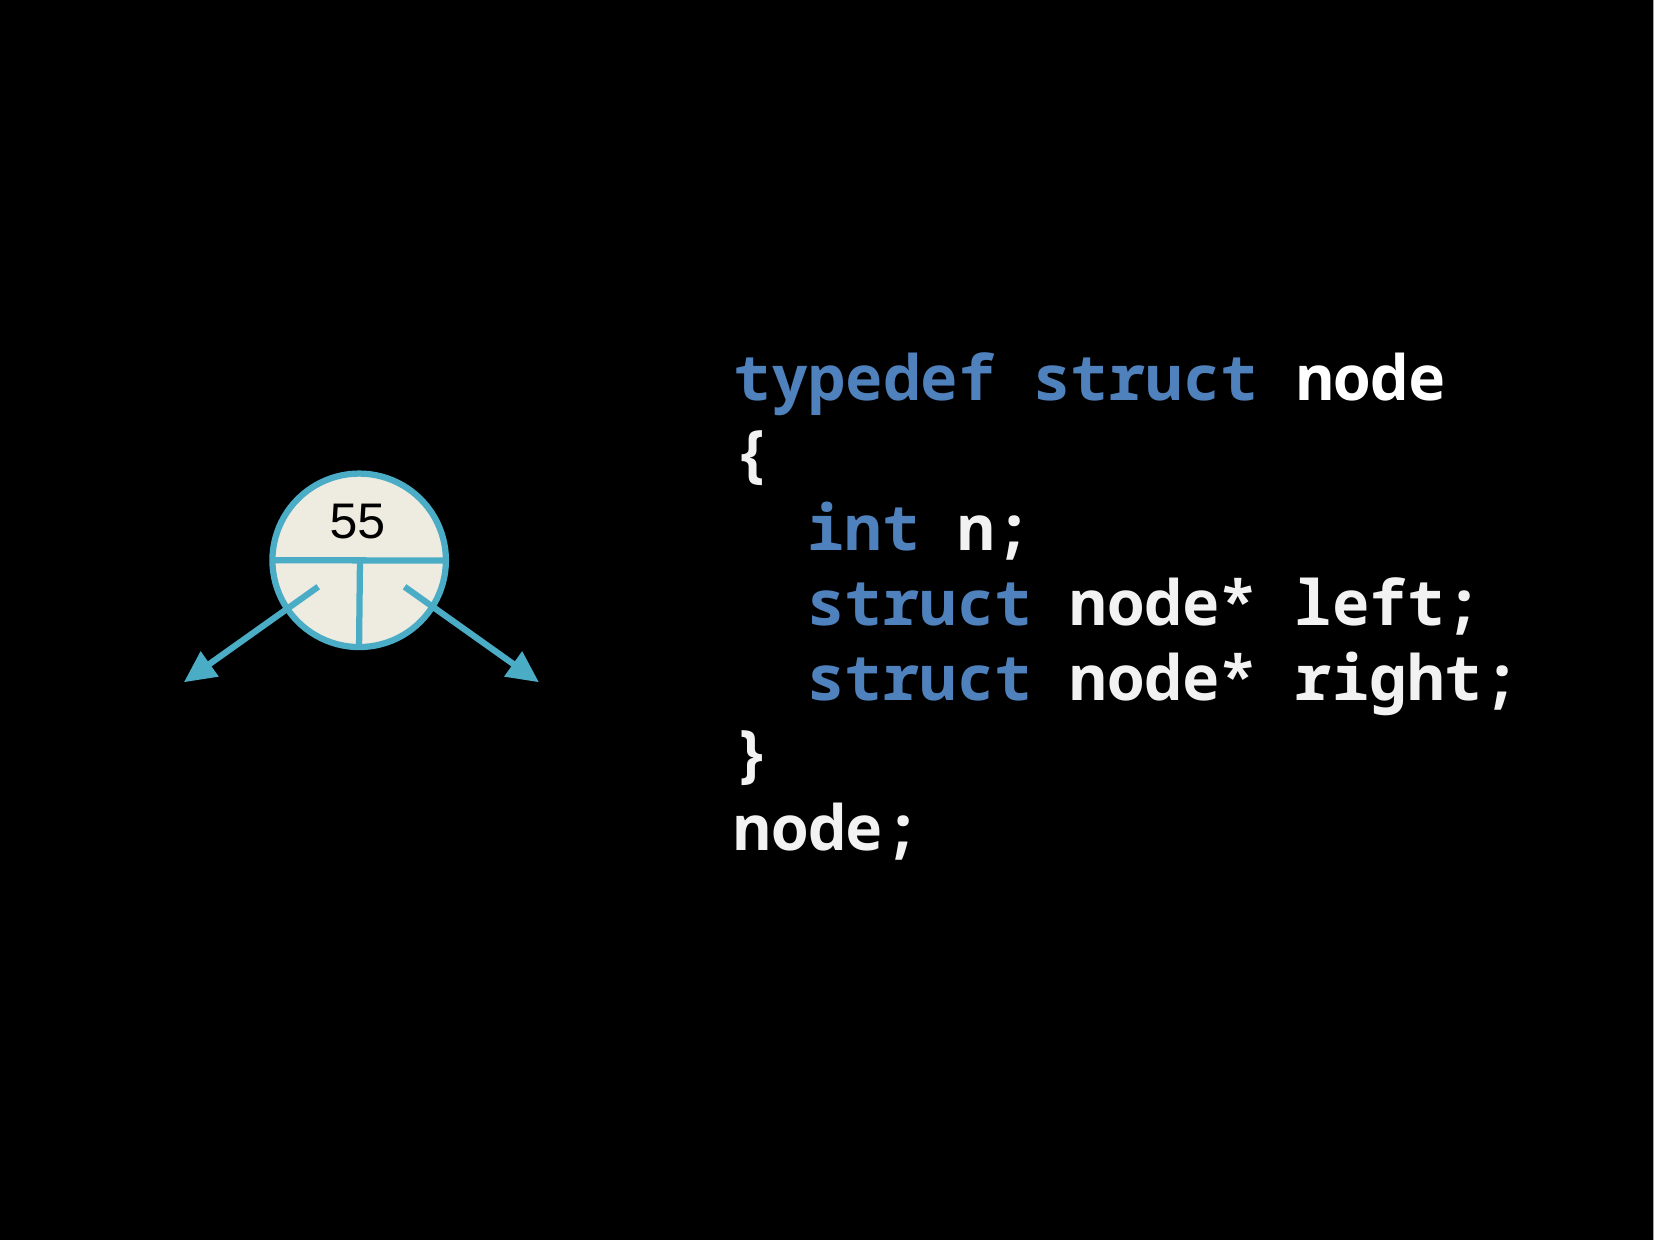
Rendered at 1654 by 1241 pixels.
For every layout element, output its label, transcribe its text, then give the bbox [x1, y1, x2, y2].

text_box [363, 564, 446, 647]
text_box [272, 564, 356, 647]
text_box [272, 486, 314, 557]
text_box typedef struct node { int n; struct node* left; struct node* right; } node; [718, 281, 1565, 1030]
text_box 55 [314, 473, 420, 570]
text_box [420, 498, 446, 557]
